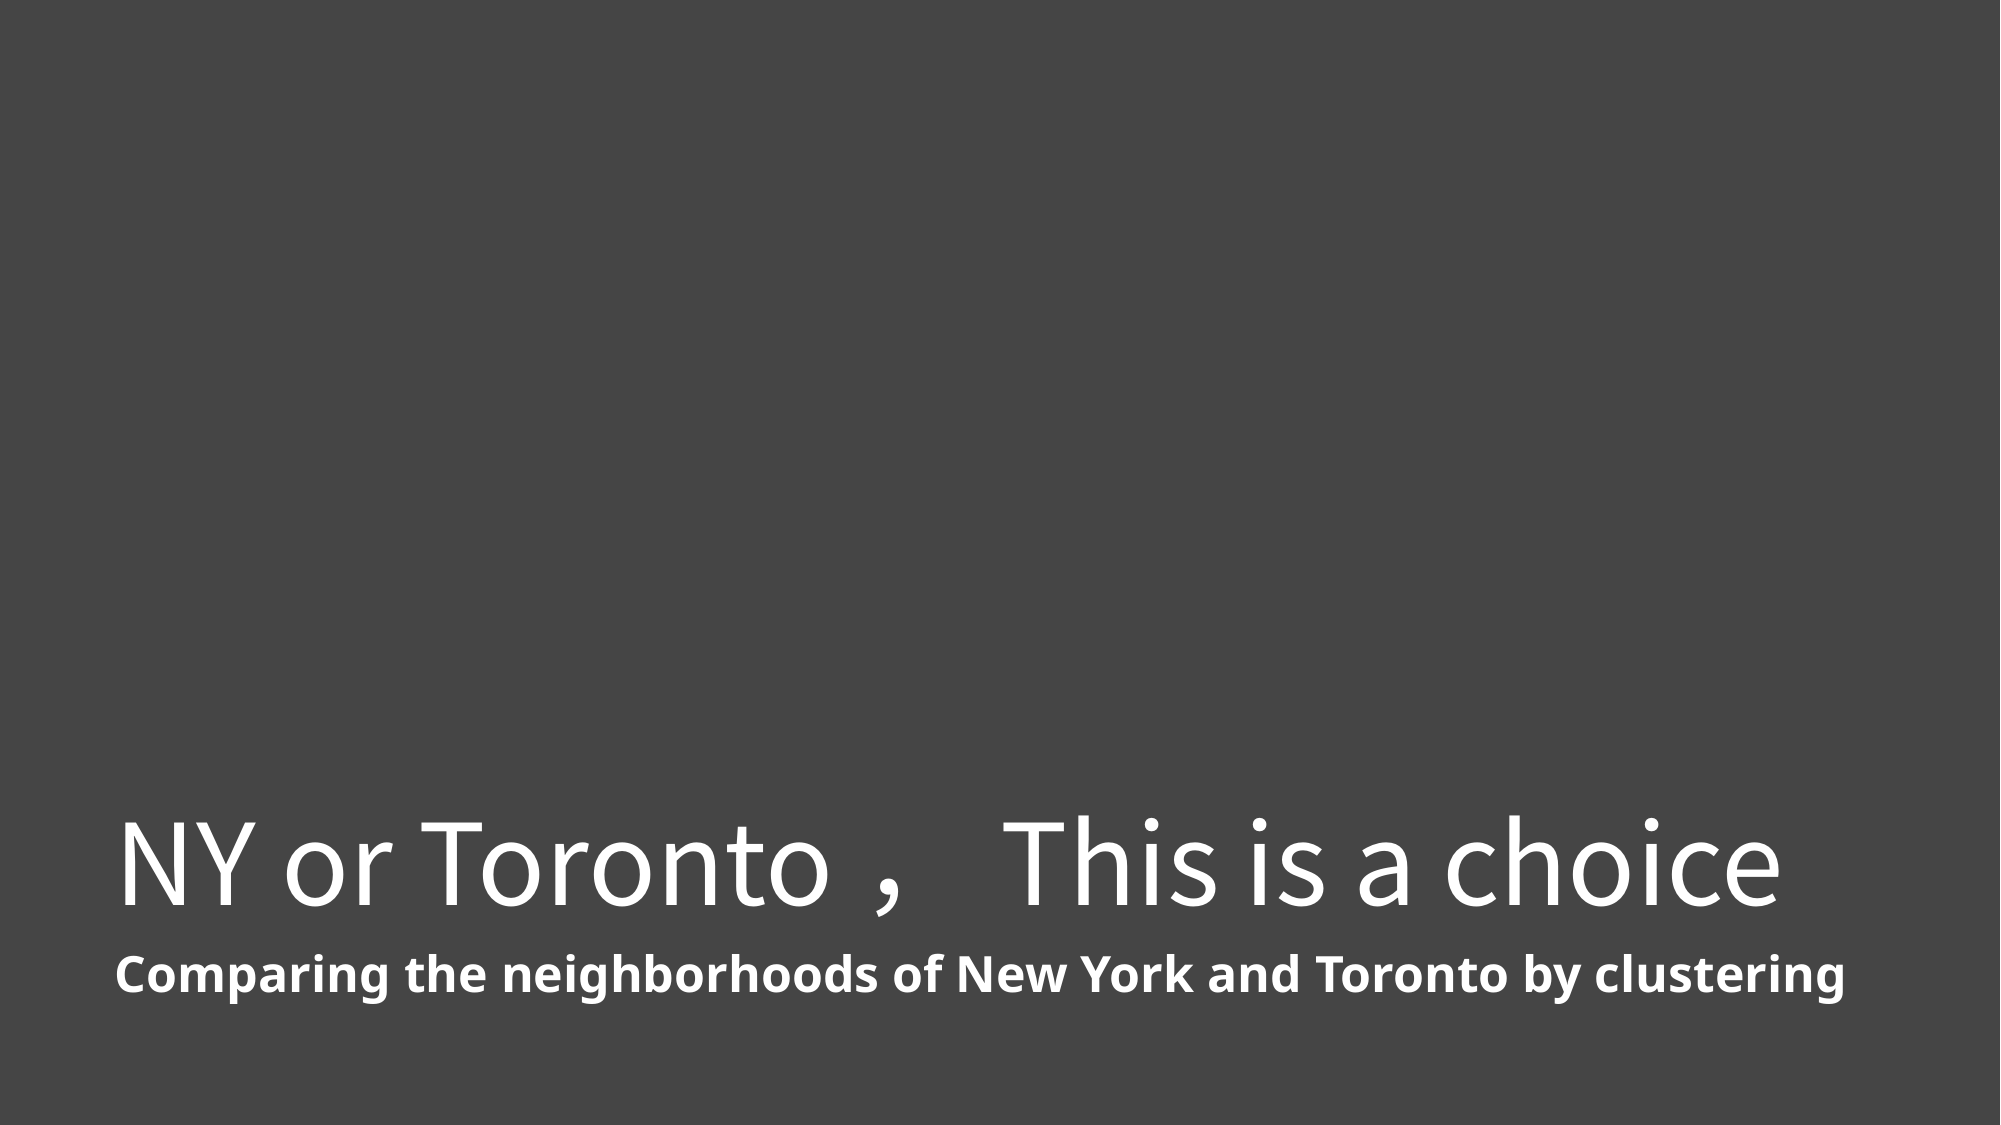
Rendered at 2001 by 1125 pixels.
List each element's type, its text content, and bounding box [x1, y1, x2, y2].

title NY or Toronto，This is a choice [99, 719, 1892, 935]
subtitle Comparing the neighborhoods of New York and Toronto by clustering [99, 935, 1892, 1021]
